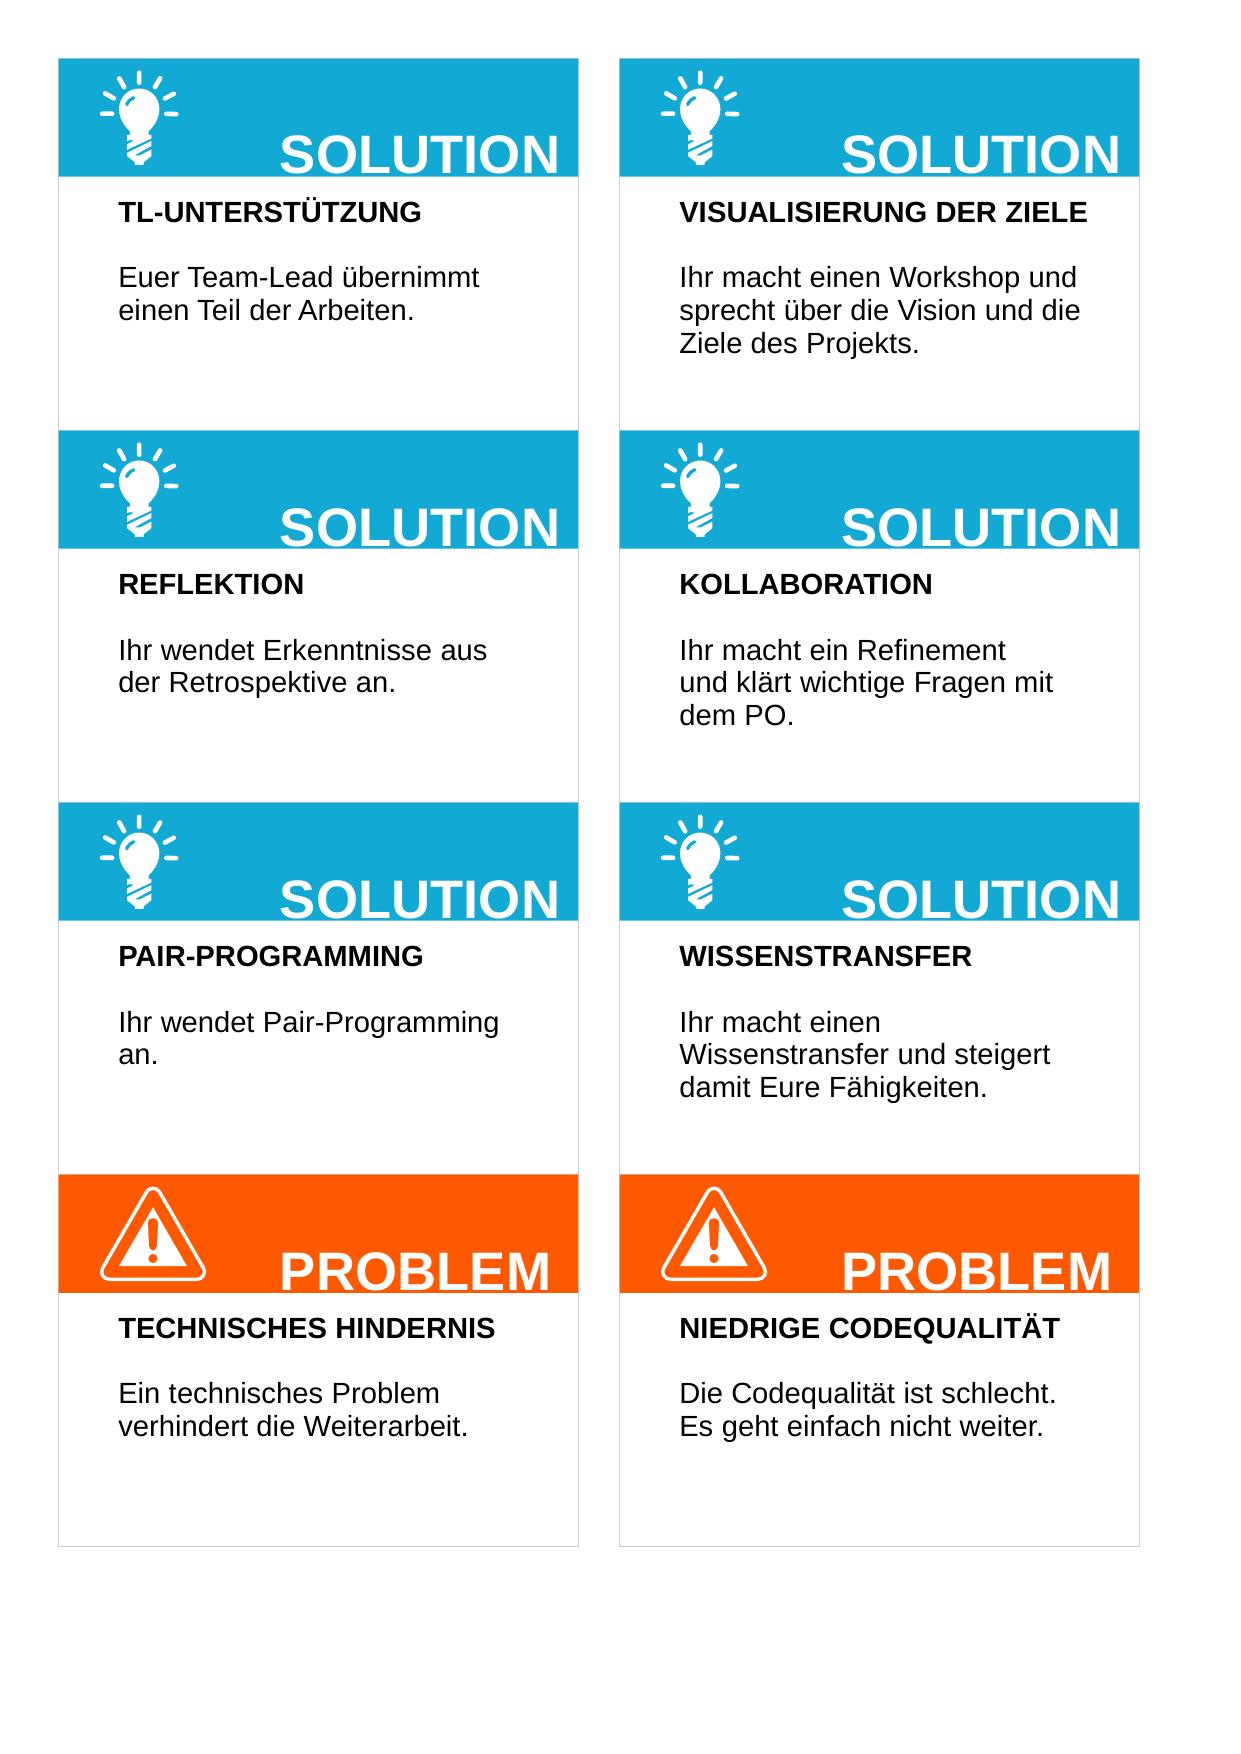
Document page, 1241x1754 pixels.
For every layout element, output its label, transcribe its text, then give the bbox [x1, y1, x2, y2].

text_box SOLUTION [265, 489, 579, 567]
text_box SOLUTION [265, 861, 579, 939]
text_box NIEDRIGE CODEQUALITÄT Die Codequalität ist schlecht. Es geht einfach nicht weiter. [664, 1304, 1109, 1518]
text_box SOLUTION [265, 117, 579, 195]
text_box PROBLEM [826, 1233, 1130, 1311]
text_box PROBLEM [265, 1233, 569, 1311]
text_box SOLUTION [826, 117, 1140, 195]
text_box PAIR-PROGRAMMING Ihr wendet Pair-Programming an. [103, 932, 539, 1095]
text_box SOLUTION [826, 489, 1140, 567]
text_box SOLUTION [826, 861, 1140, 939]
text_box TL-UNTERSTÜTZUNG Euer Team-Lead übernimmt einen Teil der Arbeiten. [103, 188, 509, 351]
text_box WISSENSTRANSFER Ihr macht einen Wissenstransfer und steigert damit Eure Fähigkeiten. [664, 932, 1070, 1112]
text_box TECHNISCHES HINDERNIS Ein technisches Problem verhindert die Weiterarbeit. [103, 1304, 539, 1518]
text_box [619, 58, 1140, 1547]
text_box KOLLABORATION Ihr macht ein Refinement und klärt wichtige Fragen mit dem PO. [664, 560, 1070, 740]
text_box [58, 58, 579, 1547]
text_box REFLEKTION Ihr wendet Erkenntnisse aus der Retrospektive an. [103, 560, 509, 723]
text_box VISUALISIERUNG DER ZIELE Ihr macht einen Workshop und sprecht über die Vision und die Ziele des Projekts. [664, 188, 1109, 402]
